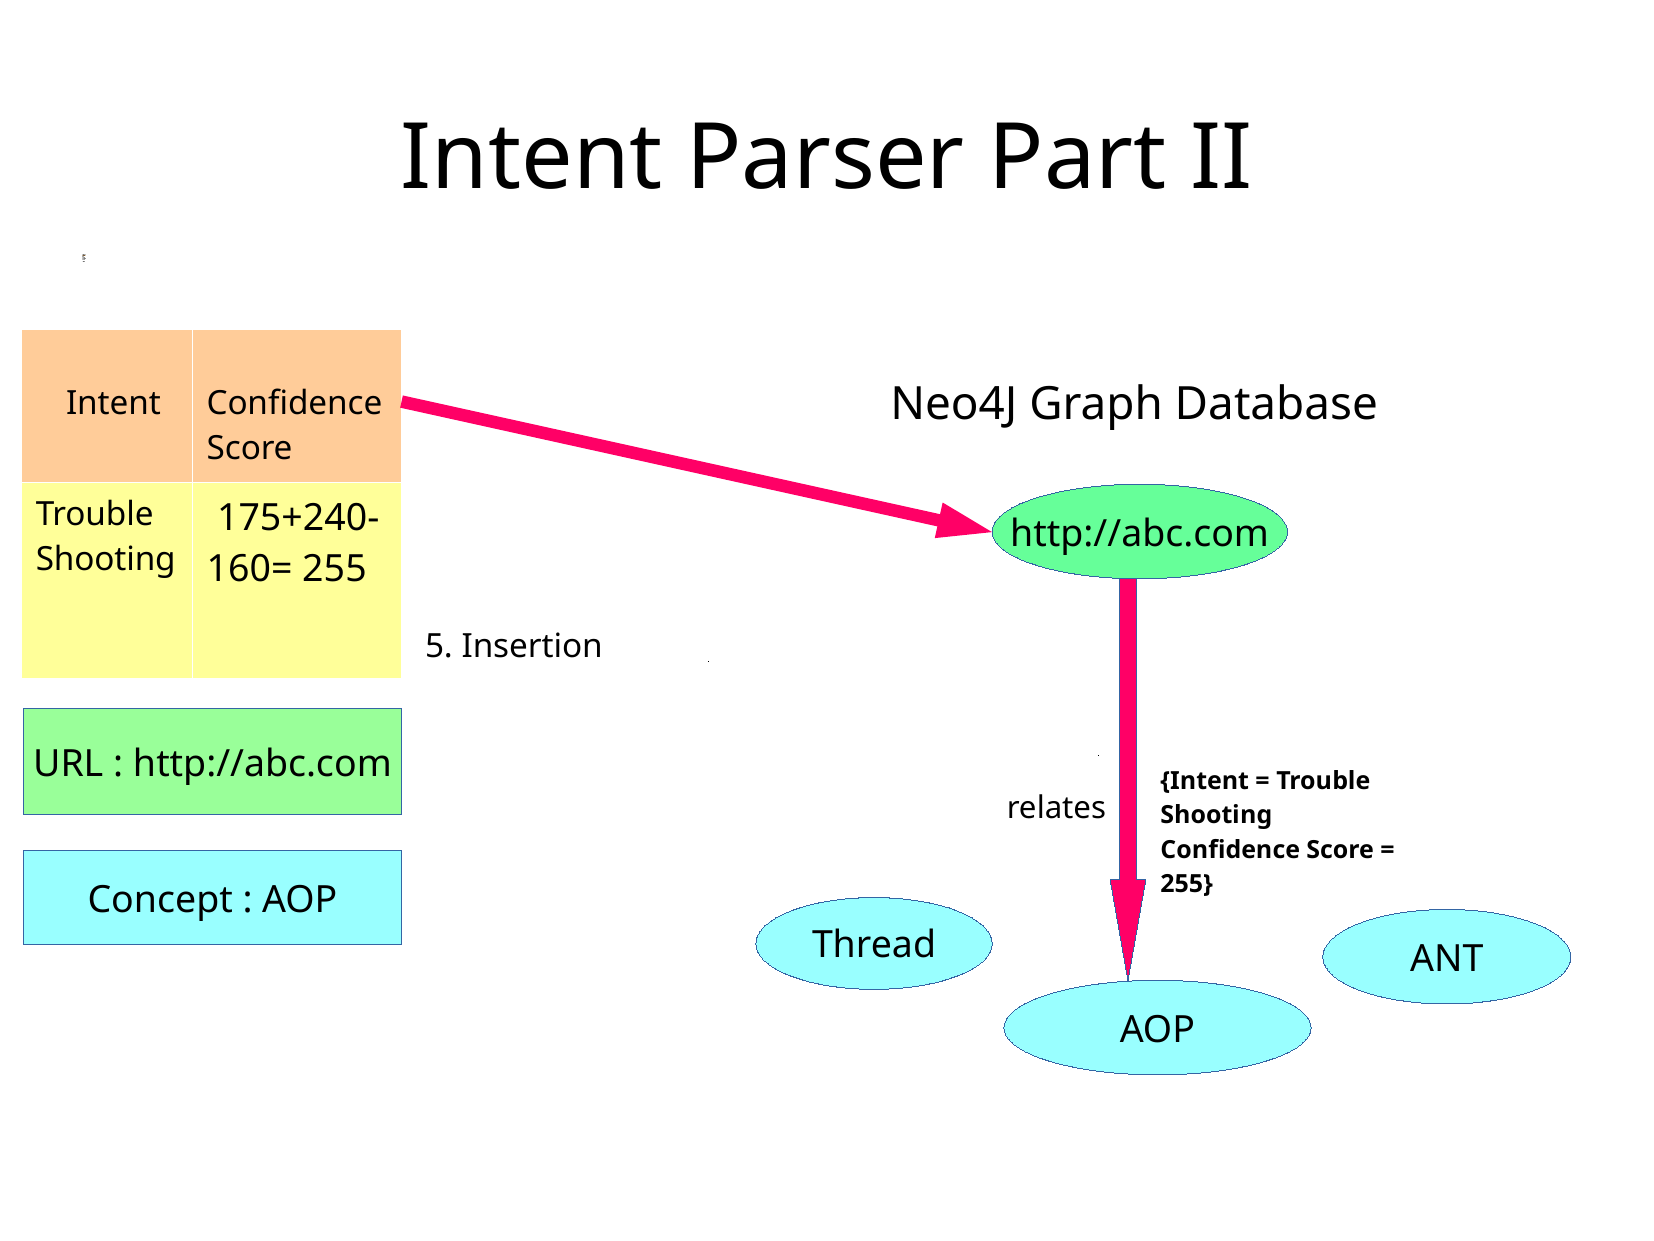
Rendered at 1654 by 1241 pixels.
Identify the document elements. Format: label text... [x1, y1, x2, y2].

text_box relates [992, 778, 1134, 875]
table_cell 175+240-160= 255 [193, 483, 401, 678]
table_header Intent [22, 330, 192, 482]
text_box AOP [1003, 980, 1312, 1075]
table_header Confidence Score [193, 330, 401, 482]
text_box URL : http://abc.com [23, 708, 402, 815]
text_box Concept : AOP [23, 850, 402, 945]
text_box http://abc.com [992, 484, 1288, 579]
text_box ANT [1322, 909, 1571, 1004]
text_box {Intent = Trouble Shooting Confidence Score = 255} [1145, 755, 1453, 945]
text_box Neo4J Graph Database [779, 362, 1560, 438]
chart [82, 255, 88, 263]
table_cell Trouble Shooting [22, 483, 192, 678]
text_box Thread [755, 897, 993, 990]
title Intent Parser Part II [82, 49, 1571, 257]
text_box 5. Insertion [401, 614, 626, 673]
text_box [1015, 578, 1229, 981]
